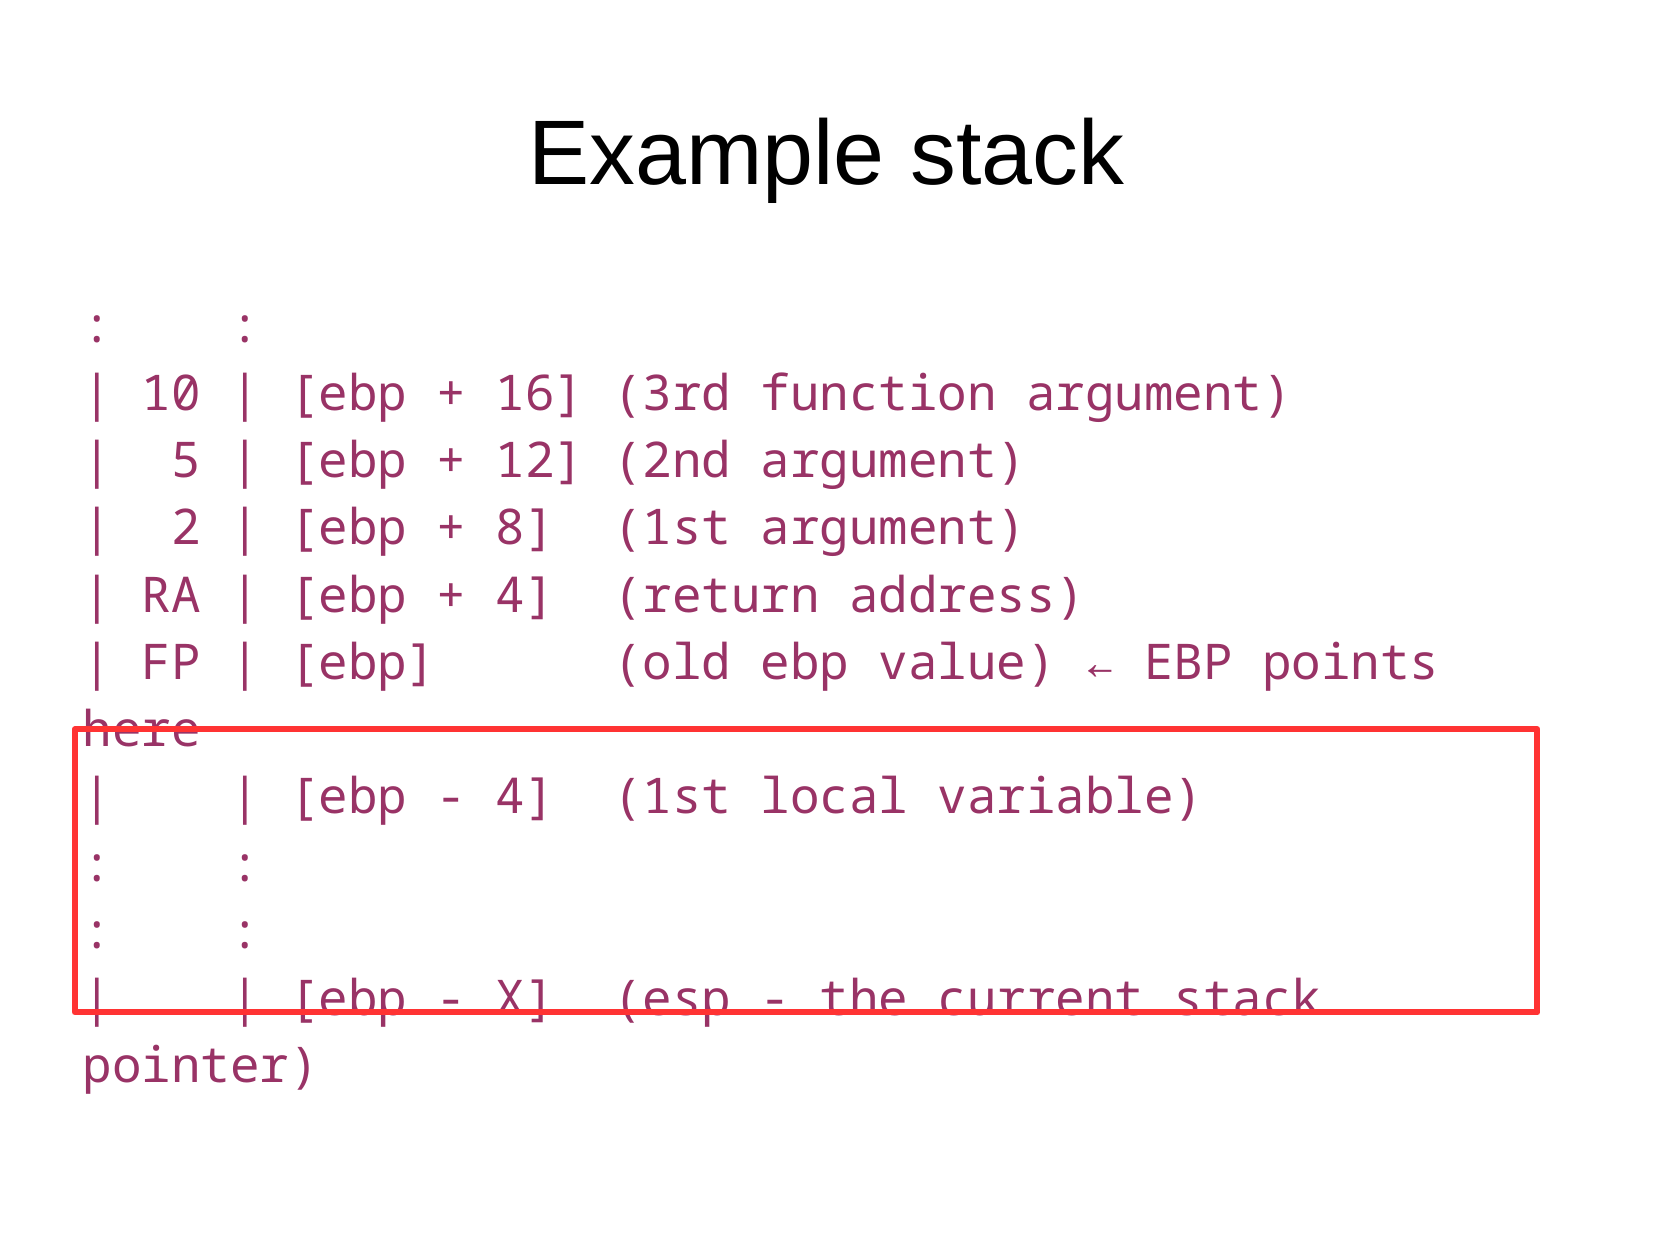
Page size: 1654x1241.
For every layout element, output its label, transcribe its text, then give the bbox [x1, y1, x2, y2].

list : : | 10 | [ebp + 16] (3rd function argument) | 5 | [ebp + 12] (2nd argument) | 2 | [ebp + 8] (1st argument) | RA | [ebp + 4] (return address) | FP | [ebp] (old ebp value) ← EBP points here | | [ebp - 4] (1st local variable) : : : : | | [ebp - X] (esp - the current stack pointer) [82, 732, 1534, 1009]
title Example stack [82, 49, 1571, 257]
list : : | 10 | [ebp + 16] (3rd function argument) | 5 | [ebp + 12] (2nd argument) | 2 | [ebp + 8] (1st argument) | RA | [ebp + 4] (return address) | FP | [ebp] (old ebp value) ← EBP points here | | [ebp - 4] (1st local variable) : : : : | | [ebp - X] (esp - the current stack pointer) [82, 290, 1571, 1109]
